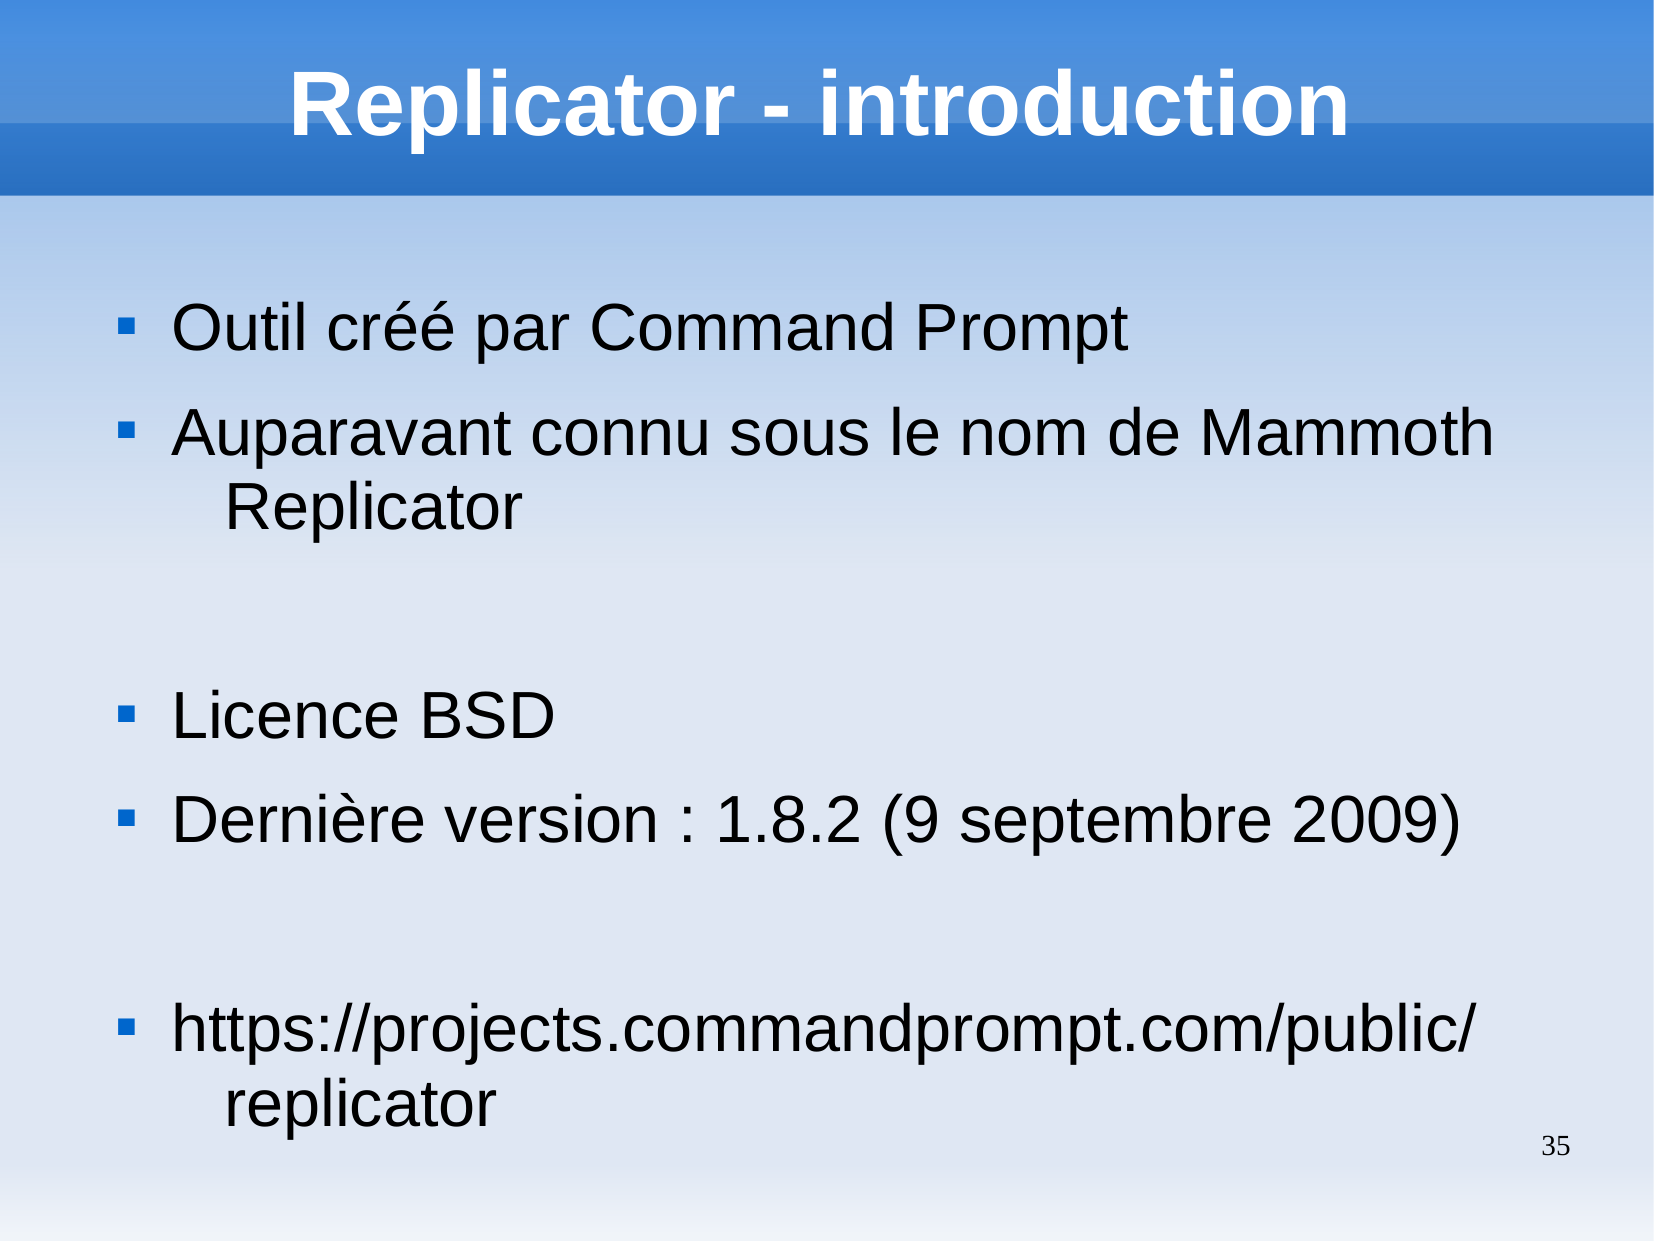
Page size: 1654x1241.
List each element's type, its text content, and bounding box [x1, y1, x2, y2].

title Replicator - introduction [76, 0, 1565, 208]
list Outil créé par Command Prompt Auparavant connu sous le nom de Mammoth Replicator Licence BSD Dernière version : 1.8.2 (9 septembre 2009) https://projects.commandprompt.com/public/replicator [82, 290, 1571, 1141]
picture [0, 0, 1654, 1241]
